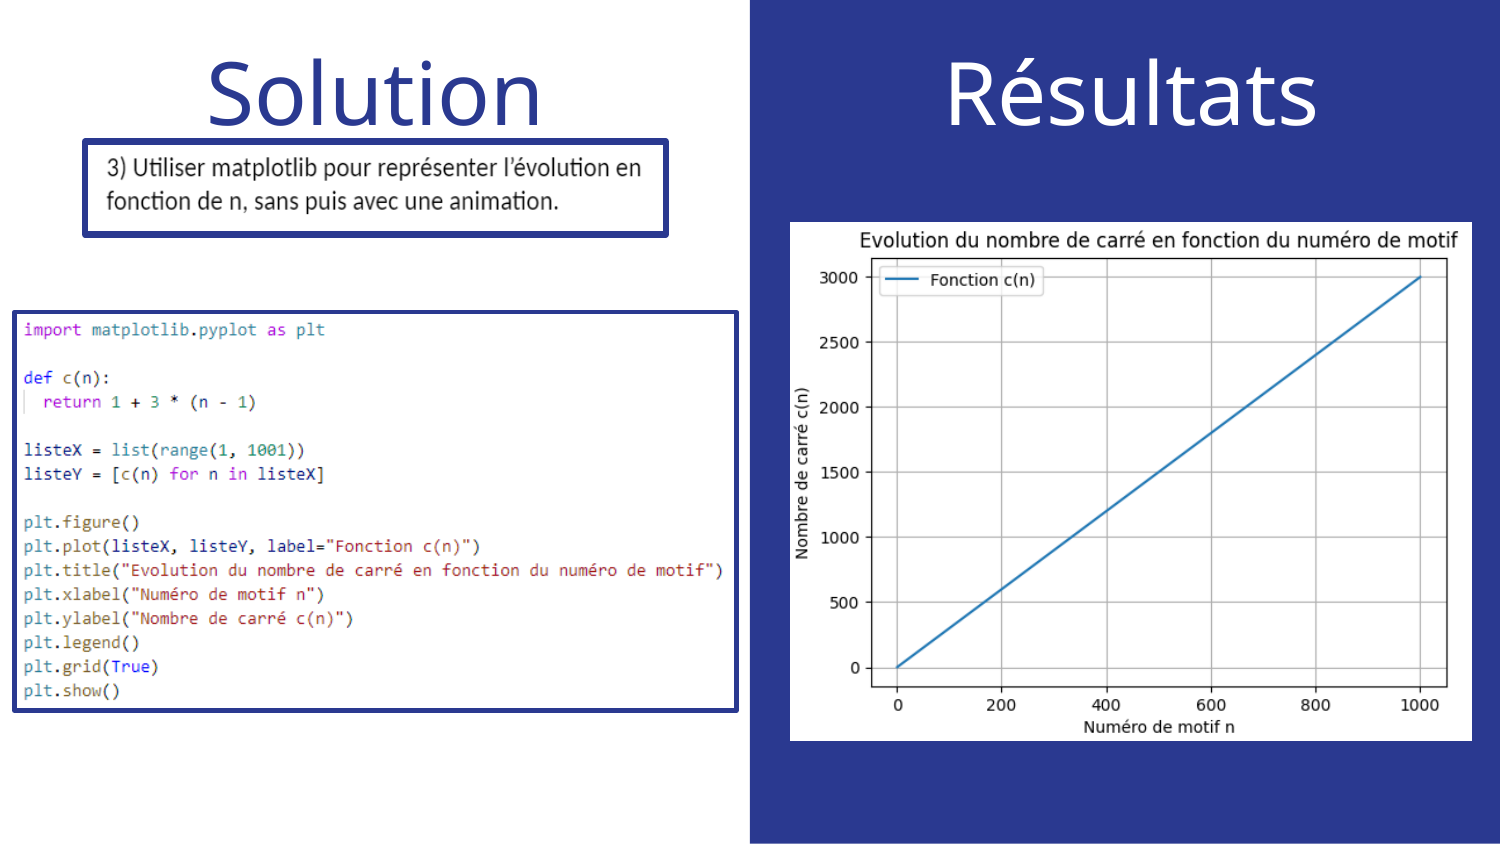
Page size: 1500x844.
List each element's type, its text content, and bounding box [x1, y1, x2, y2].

text_box [815, 741, 915, 749]
title Résultats [799, 30, 1463, 158]
picture [88, 144, 663, 232]
picture [16, 314, 734, 709]
title Solution [43, 30, 708, 158]
picture [790, 222, 1472, 741]
